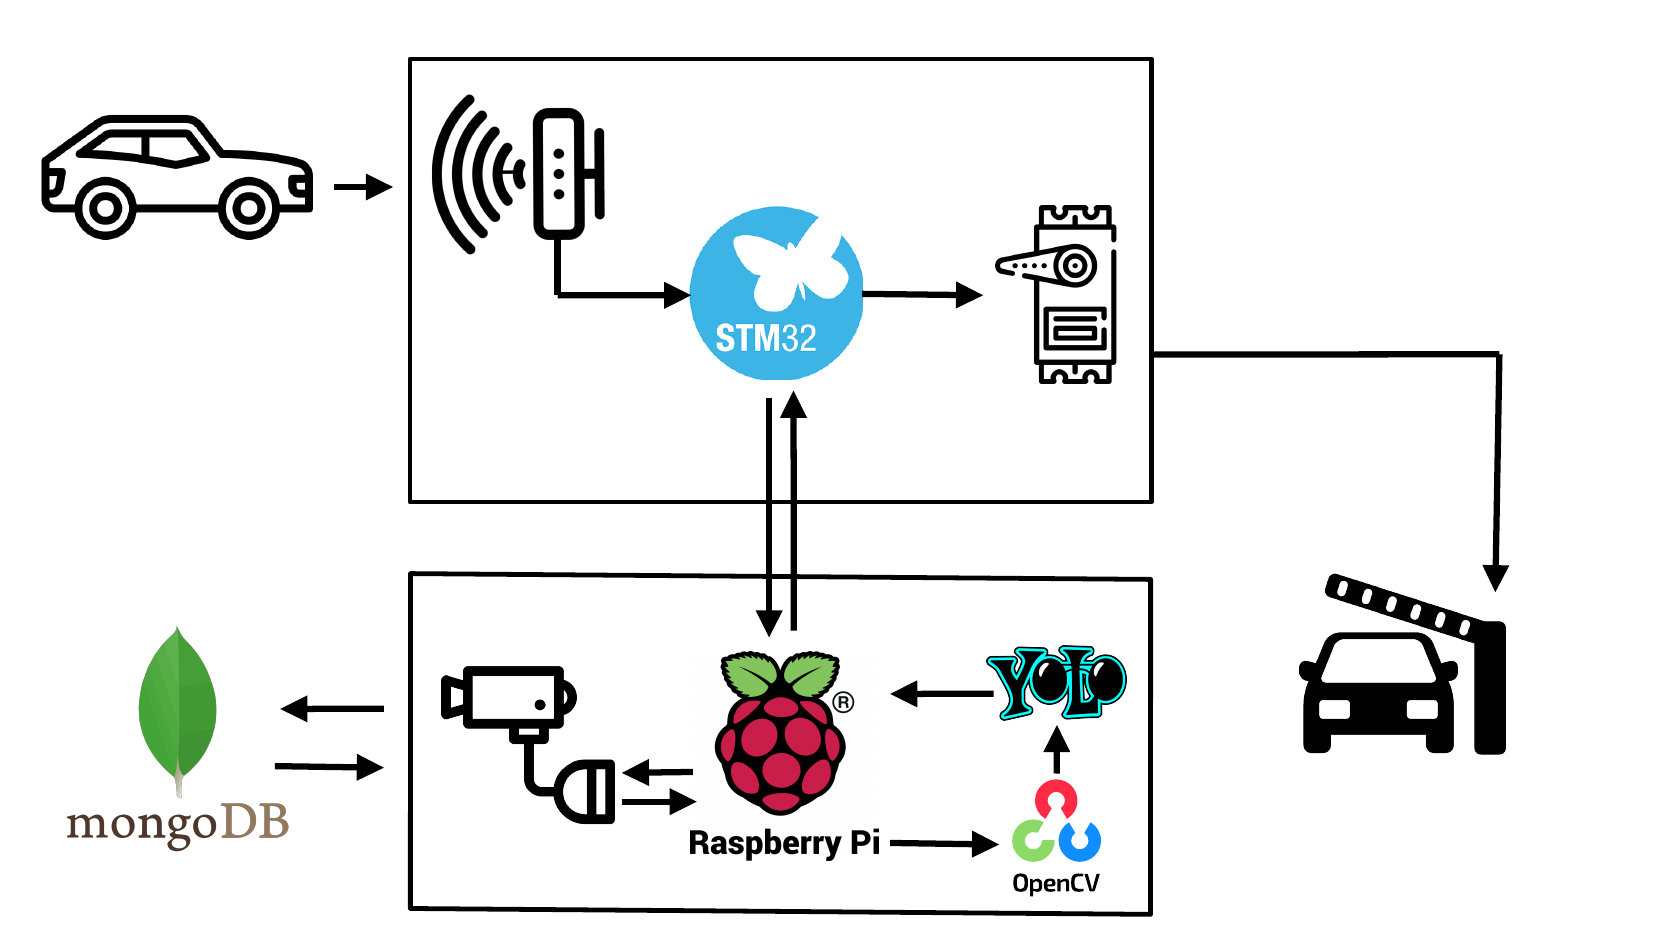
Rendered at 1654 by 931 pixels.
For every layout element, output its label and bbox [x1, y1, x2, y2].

picture [966, 205, 1145, 384]
picture [986, 645, 1127, 721]
picture [1299, 560, 1506, 768]
picture [441, 658, 615, 832]
picture [431, 87, 605, 261]
text_box [410, 573, 1151, 915]
picture [59, 620, 296, 857]
picture [690, 651, 879, 861]
picture [1011, 779, 1102, 898]
picture [689, 206, 863, 380]
picture [29, 29, 325, 325]
text_box [410, 59, 1152, 502]
